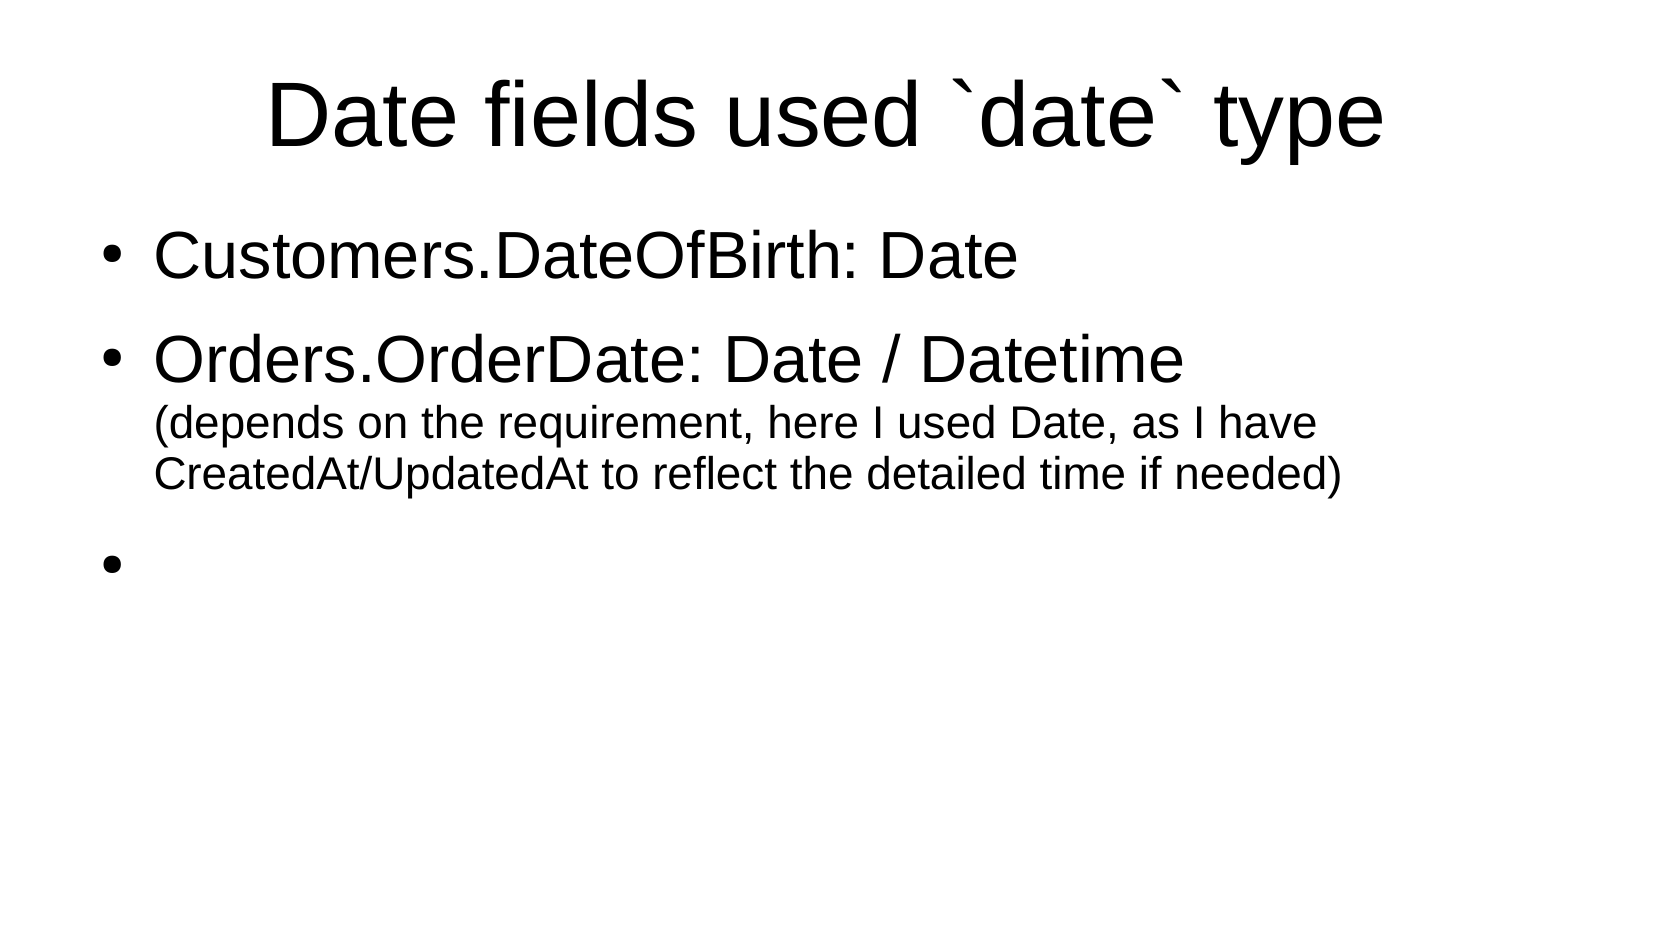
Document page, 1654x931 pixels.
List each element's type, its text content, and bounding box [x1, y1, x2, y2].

list Customers.DateOfBirth: Date Orders.OrderDate: Date / Datetime (depends on the requirement, here I used Date, as I have CreatedAt/UpdatedAt to reflect the detailed time if needed) [82, 217, 1536, 758]
title Date fields used `date` type [82, 37, 1571, 193]
